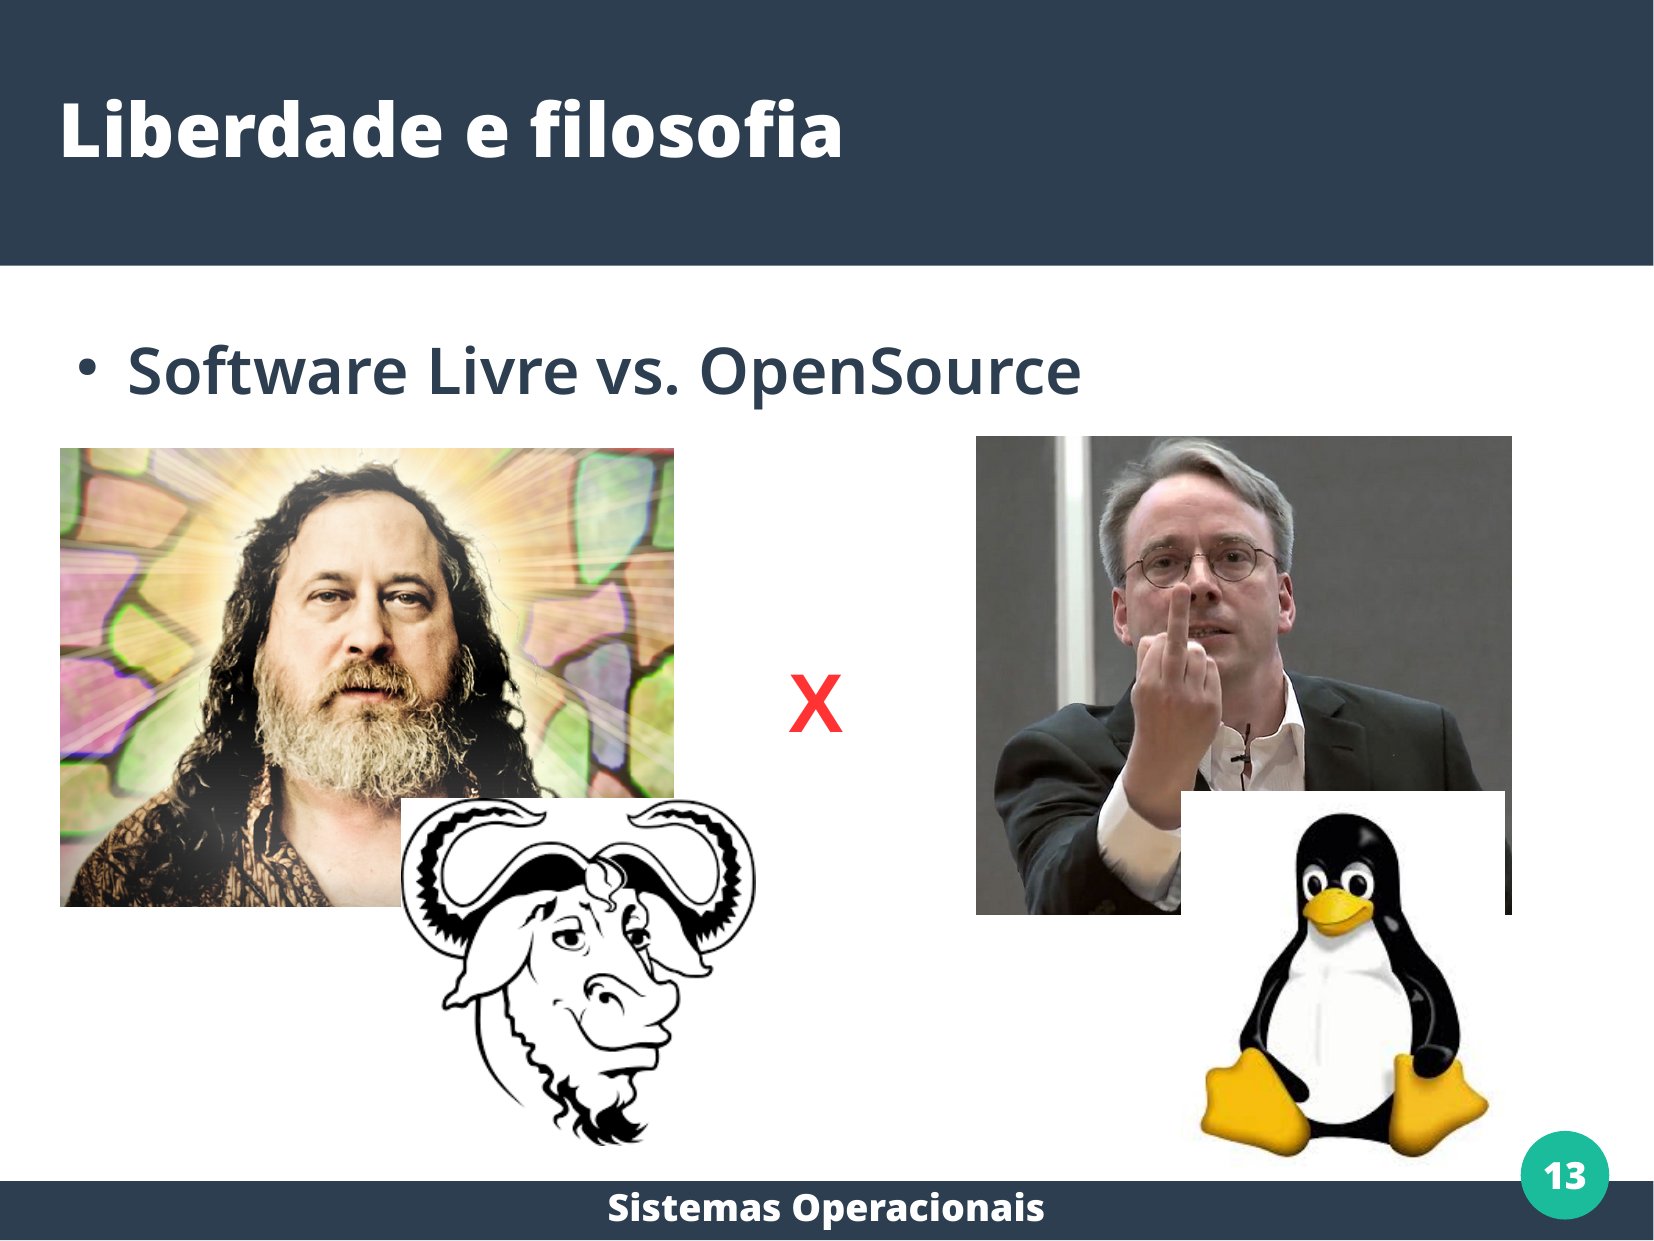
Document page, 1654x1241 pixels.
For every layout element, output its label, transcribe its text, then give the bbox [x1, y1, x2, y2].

picture [976, 436, 1512, 1173]
picture [60, 448, 756, 1146]
title Liberdade e filosofia [59, 49, 1595, 207]
list Software Livre vs. OpenSource [59, 324, 1595, 414]
text_box X [773, 649, 951, 758]
